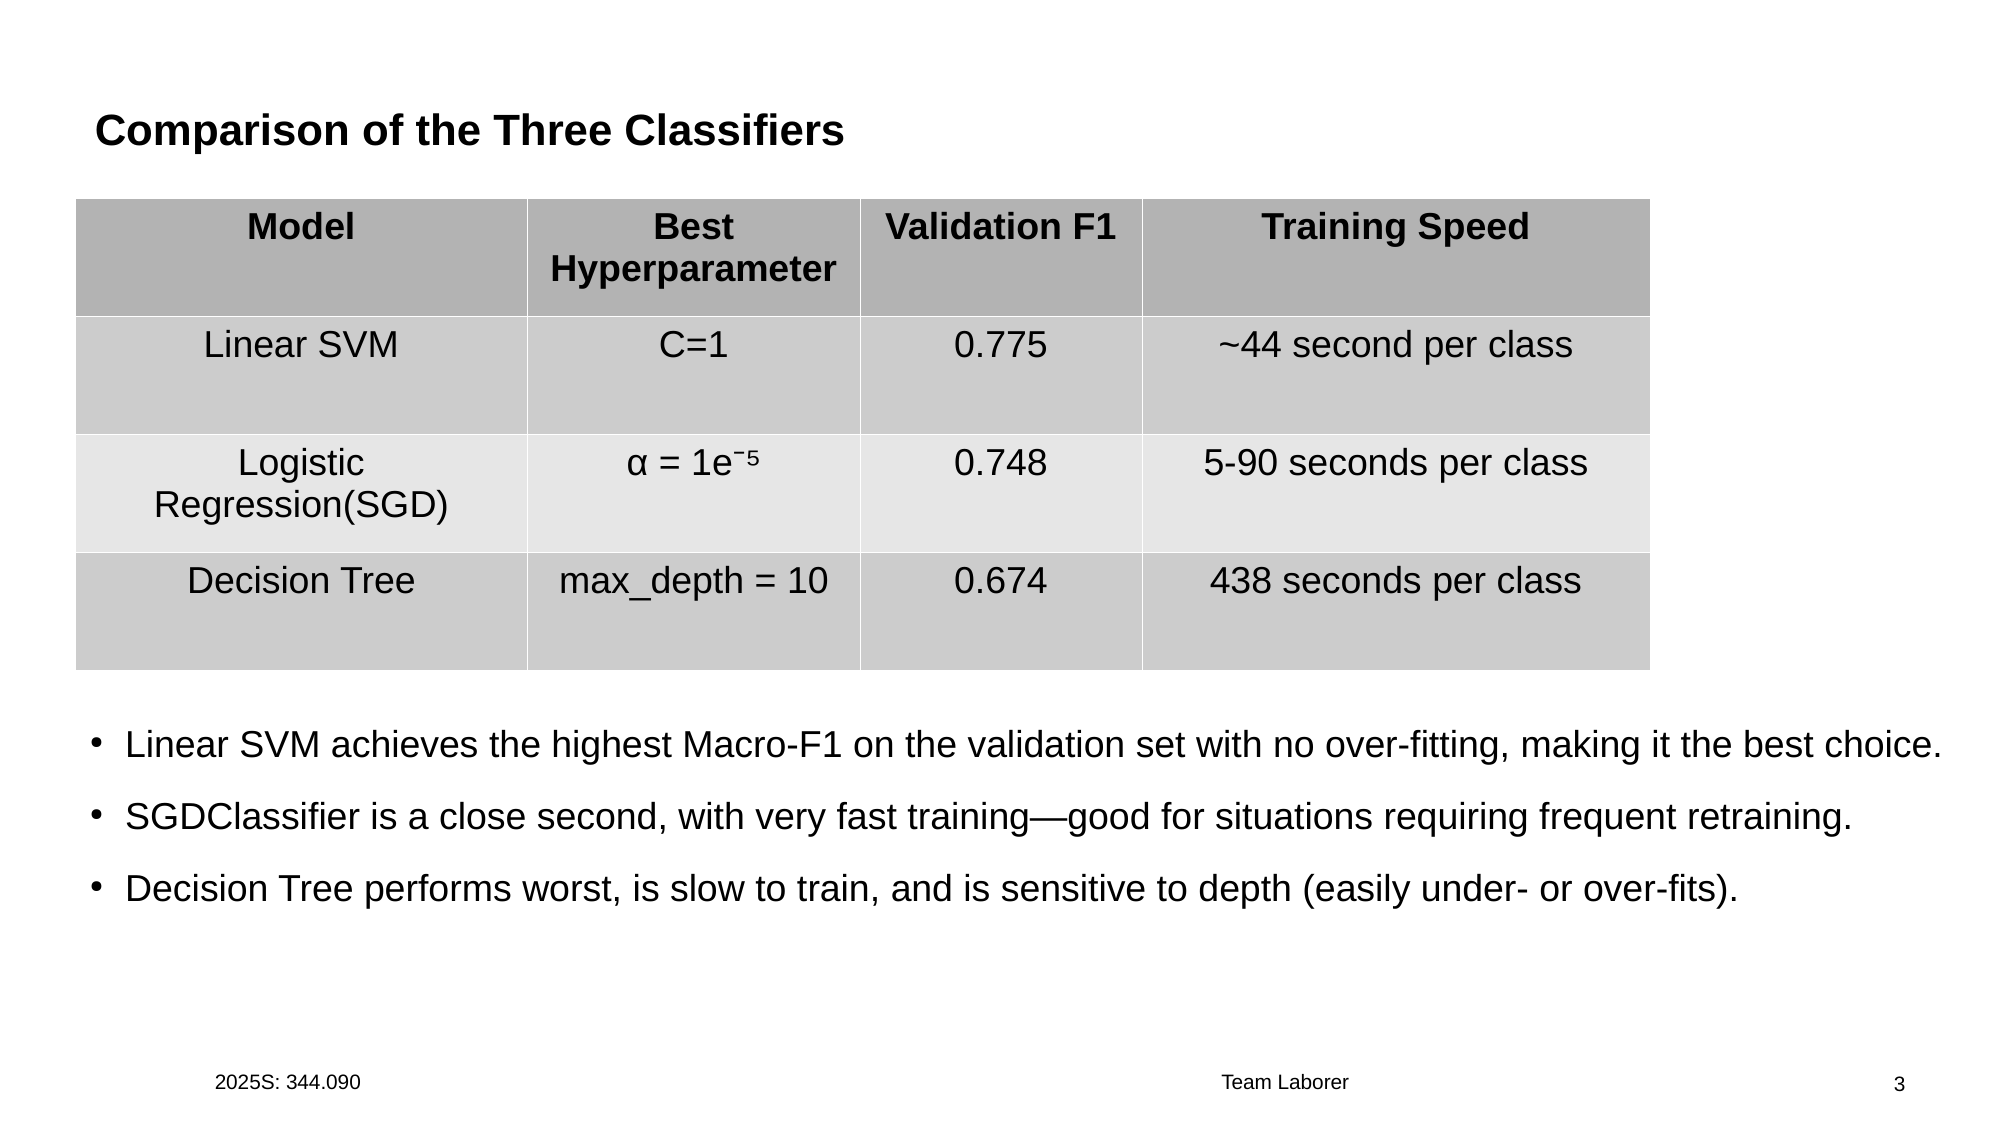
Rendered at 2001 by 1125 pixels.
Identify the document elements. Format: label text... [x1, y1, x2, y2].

table_cell 0.775 [861, 317, 1142, 434]
text_box Linear SVM achieves the highest Macro-F1 on the validation set with no over-fitting, making it the best choice. SGDClassifier is a close second, with very fast training—good for situations requiring frequent retraining. Decision Tree performs worst, is slow to train, and is sensitive to depth (easily under- or over-fits). [75, 715, 1988, 1013]
table_cell 5-90 seconds per class [1143, 435, 1650, 552]
table_cell C=1 [528, 317, 860, 434]
title Comparison of the Three Classifiers [79, 94, 1905, 257]
table_cell α = 1e⁻⁵ [528, 435, 860, 552]
table_cell 0.748 [861, 435, 1142, 552]
table_cell ~44 second per class [1143, 317, 1650, 434]
table_cell 438 seconds per class [1143, 553, 1650, 670]
table_header Best Hyperparameter [528, 199, 860, 316]
table_header Model [76, 199, 527, 316]
table_header Training Speed [1143, 199, 1650, 316]
table_cell Linear SVM [76, 317, 527, 434]
table_cell Logistic Regression(SGD) [76, 435, 527, 552]
table_cell Decision Tree [76, 553, 527, 670]
table_cell 0.674 [861, 553, 1142, 670]
table_header Validation F1 [861, 199, 1142, 316]
table_cell max_depth = 10 [528, 553, 860, 670]
